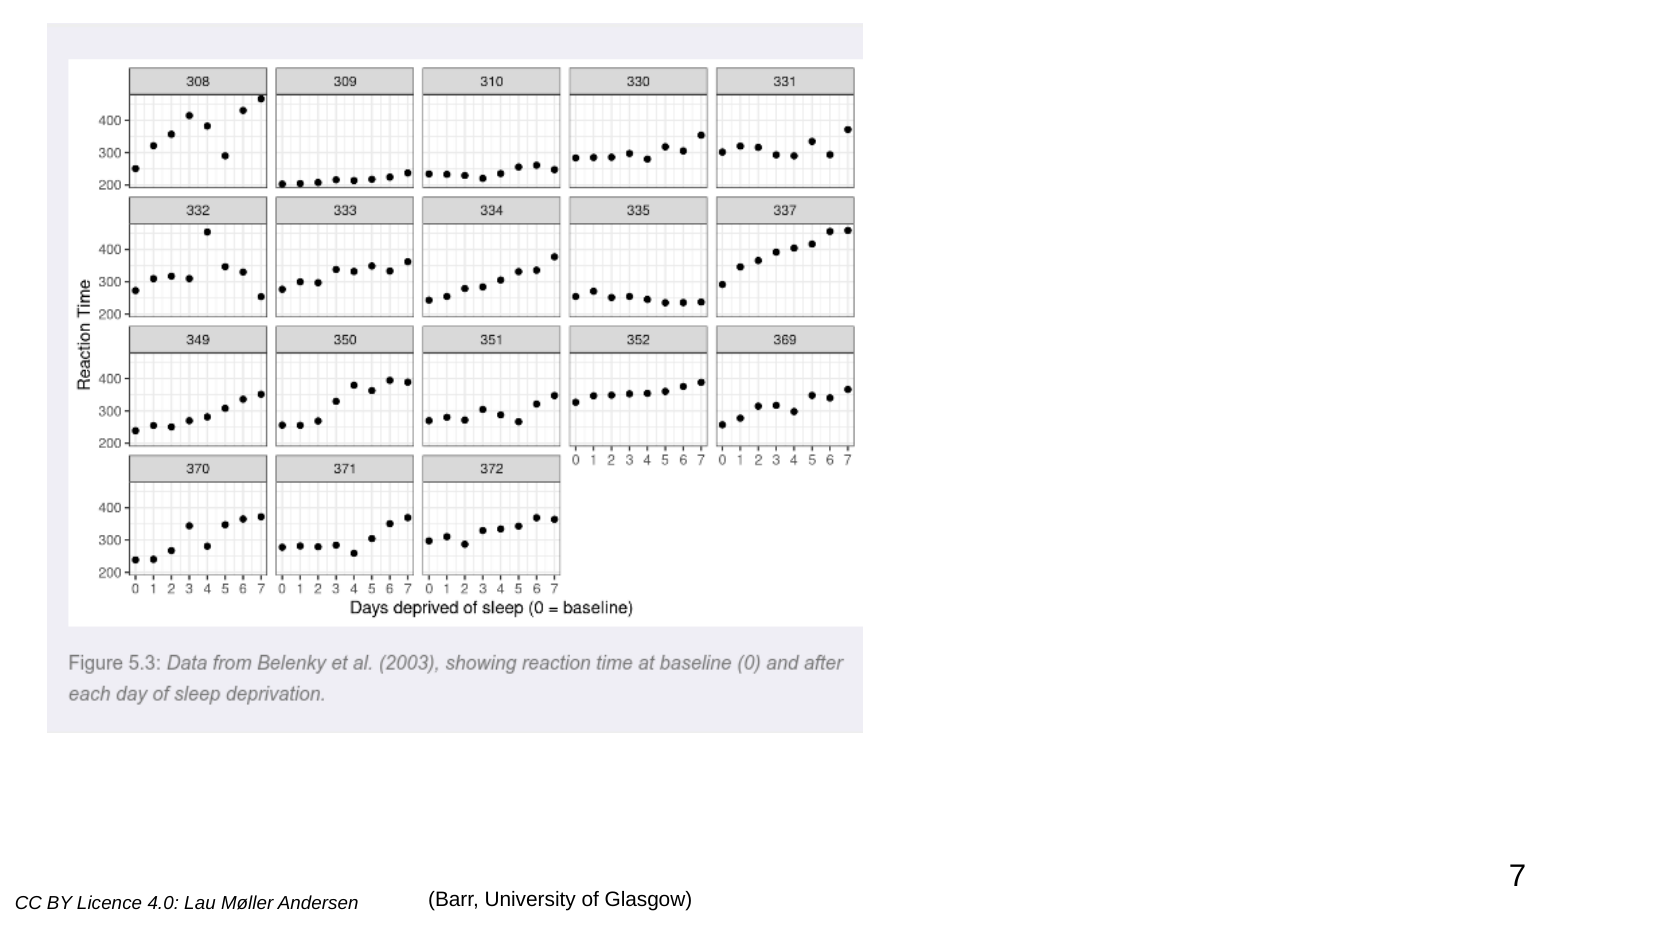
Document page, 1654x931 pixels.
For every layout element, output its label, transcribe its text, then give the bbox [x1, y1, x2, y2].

text_box (Barr, University of Glasgow) [413, 880, 745, 919]
text_box <nummer> [1494, 850, 1654, 921]
picture [47, 23, 863, 733]
text_box CC BY Licence 4.0: Lau Møller Andersen [0, 885, 388, 921]
